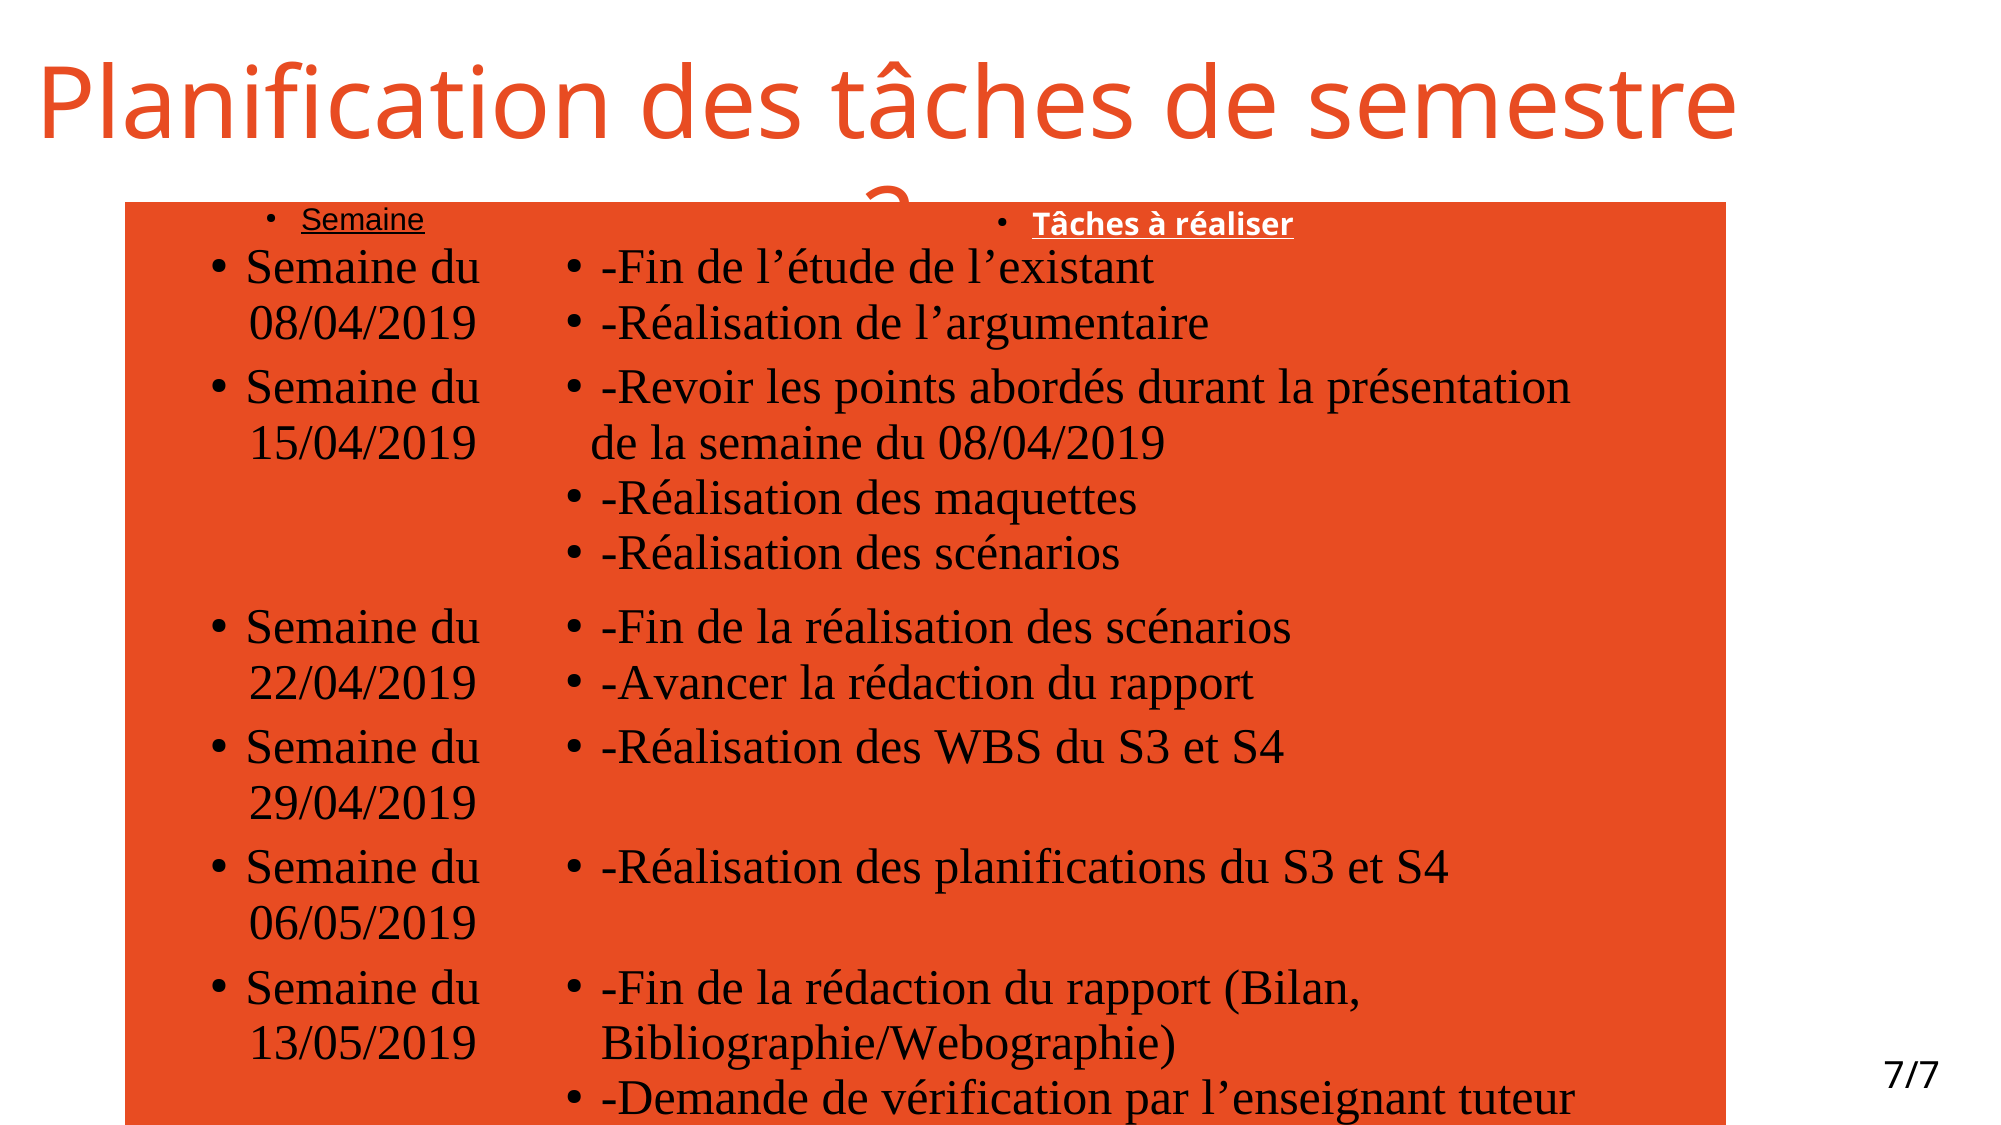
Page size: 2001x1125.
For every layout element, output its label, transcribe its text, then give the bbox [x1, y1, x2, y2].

table_cell Semaine du 06/05/2019 [125, 840, 565, 960]
table_cell Semaine du 22/04/2019 [125, 599, 565, 719]
table_cell Semaine du 15/04/2019 [125, 359, 565, 599]
table_cell Semaine du 29/04/2019 [125, 719, 565, 840]
table_cell -Réalisation des planifications du S3 et S4 [565, 840, 1726, 960]
table_cell -Fin de la rédaction du rapport (Bilan, Bibliographie/Webographie) -Demande de vérification par l’enseignant tuteur [565, 960, 1726, 1125]
text_box 7/7 [1868, 1043, 2000, 1105]
table_header Tâches à réaliser [565, 202, 1726, 239]
table_cell Semaine du 13/05/2019 [125, 960, 565, 1125]
table_cell -Fin de l’étude de l’existant -Réalisation de l’argumentaire [565, 239, 1726, 359]
table_header Semaine [125, 202, 565, 239]
table_cell -Réalisation des WBS du S3 et S4 [565, 719, 1726, 840]
table_cell -Revoir les points abordés durant la présentation de la semaine du 08/04/2019 -Réalisation des maquettes -Réalisation des scénarios [565, 359, 1726, 599]
table_cell Semaine du 08/04/2019 [125, 239, 565, 359]
text_box Planification des tâches de semestre 2 [0, 31, 1782, 168]
table_cell -Fin de la réalisation des scénarios -Avancer la rédaction du rapport [565, 599, 1726, 719]
